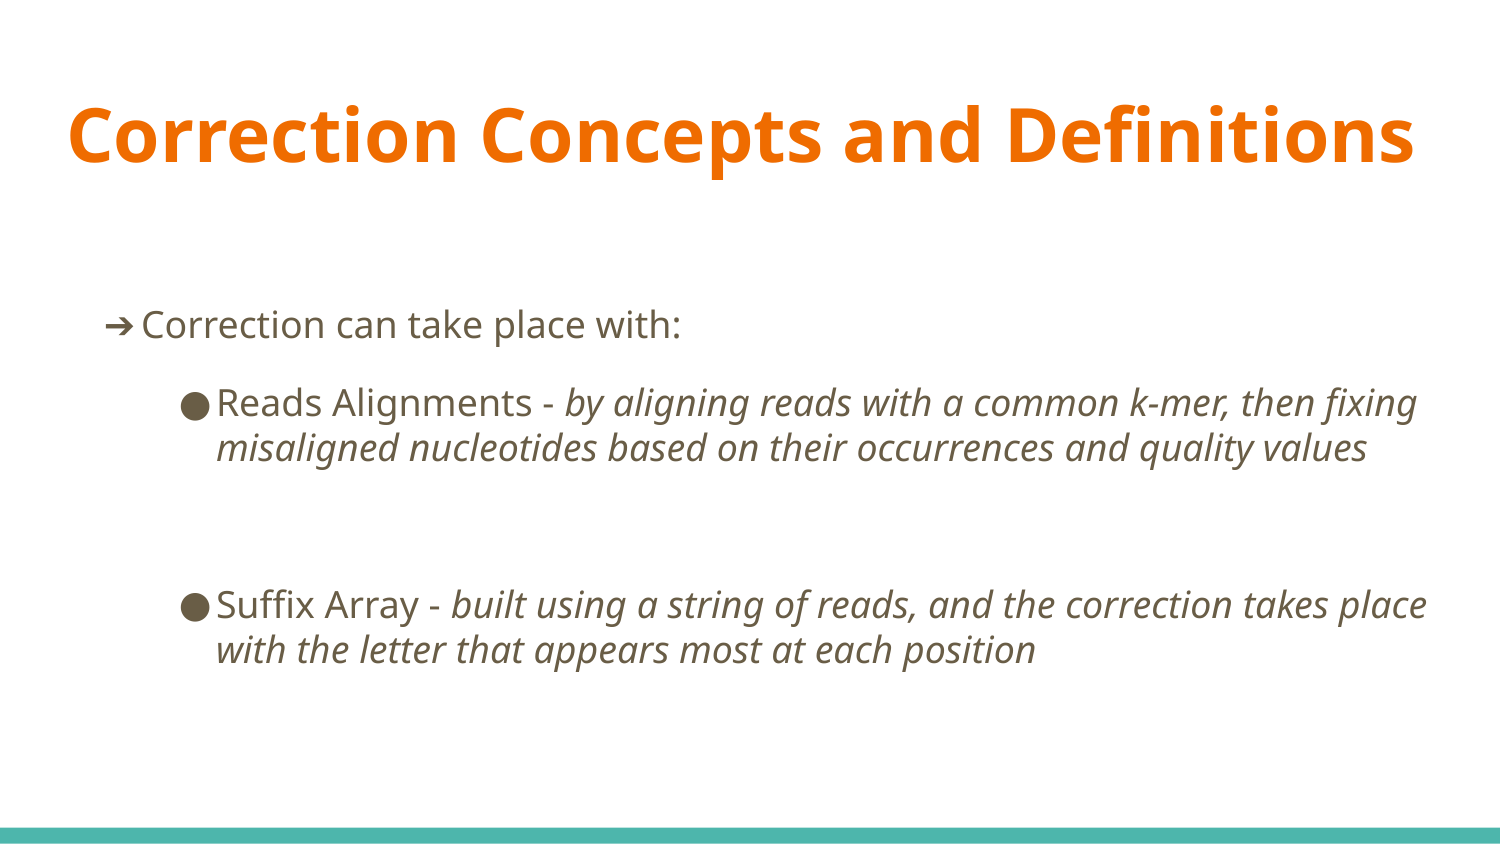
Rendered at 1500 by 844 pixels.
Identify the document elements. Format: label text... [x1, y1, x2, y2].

list Correction can take place with: Reads Alignments - by aligning reads with a common k-mer, then fixing misaligned nucleotides based on their occurrences and quality values Suffix Array - built using a string of reads, and the correction takes place with the letter that appears most at each position [51, 207, 1449, 750]
title Correction Concepts and Definitions [51, 72, 1449, 189]
